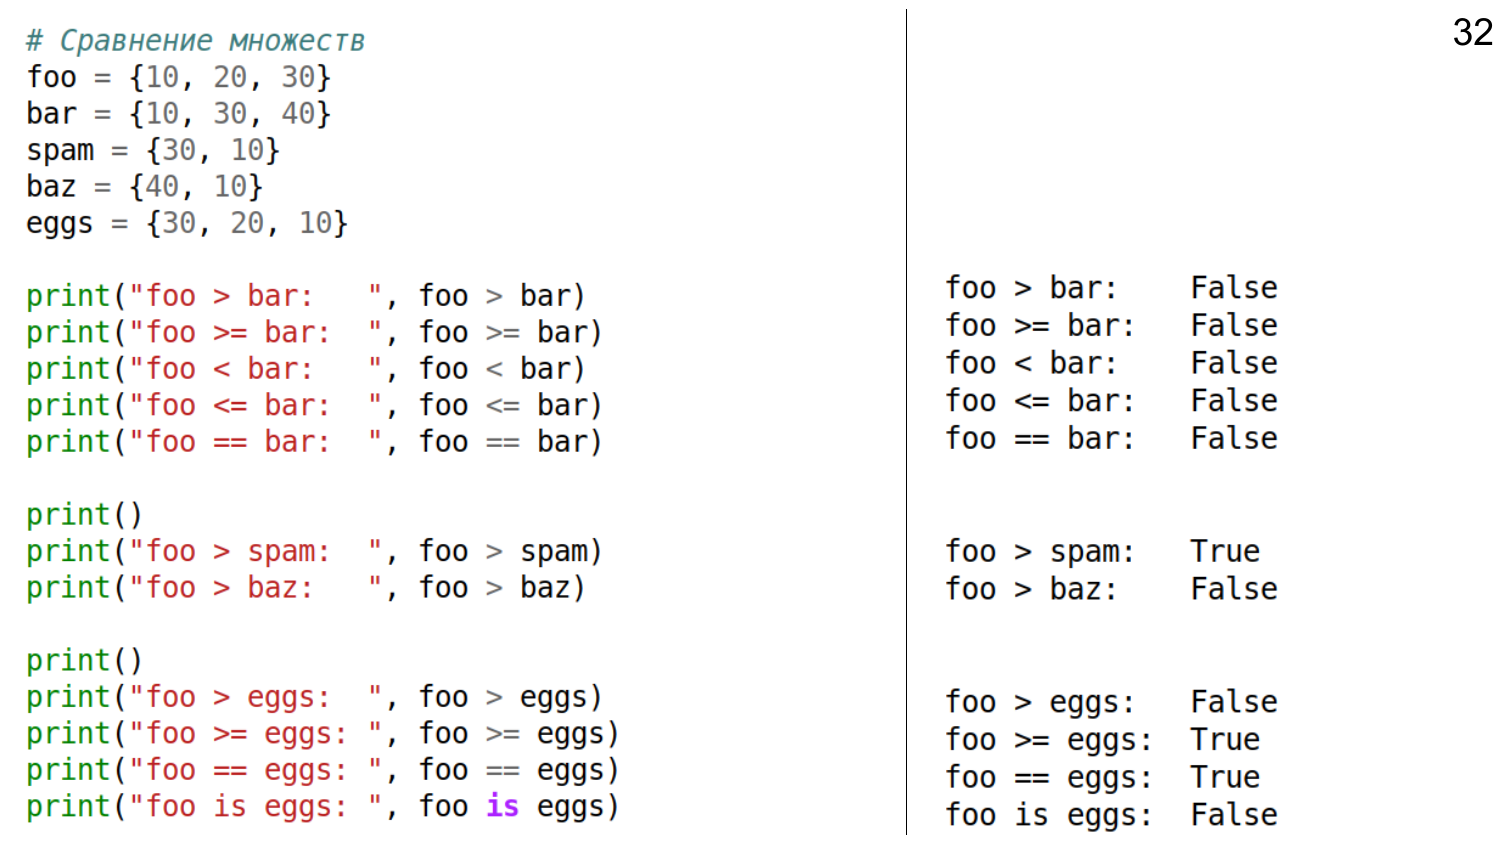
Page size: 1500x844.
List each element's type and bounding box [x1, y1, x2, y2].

picture [935, 262, 1293, 838]
picture [16, 18, 628, 831]
